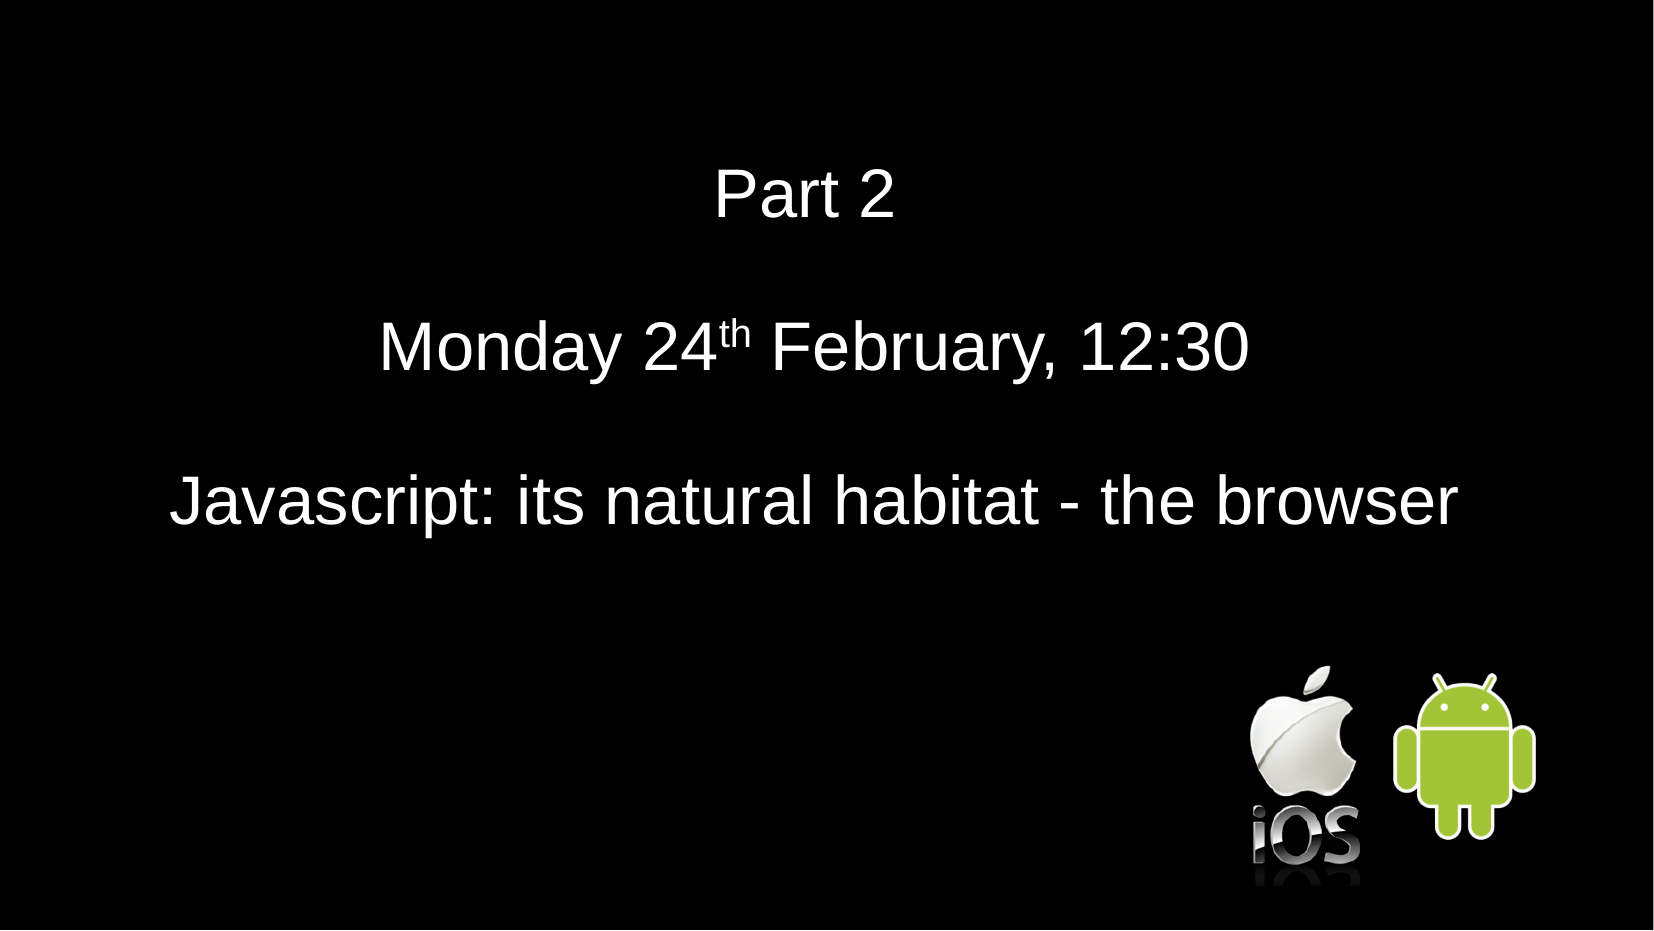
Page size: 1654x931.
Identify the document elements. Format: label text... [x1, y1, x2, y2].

picture [1189, 658, 1536, 886]
title Part 2 Monday 24th February, 12:30 Javascript: its natural habitat - the browser [70, 153, 1559, 541]
